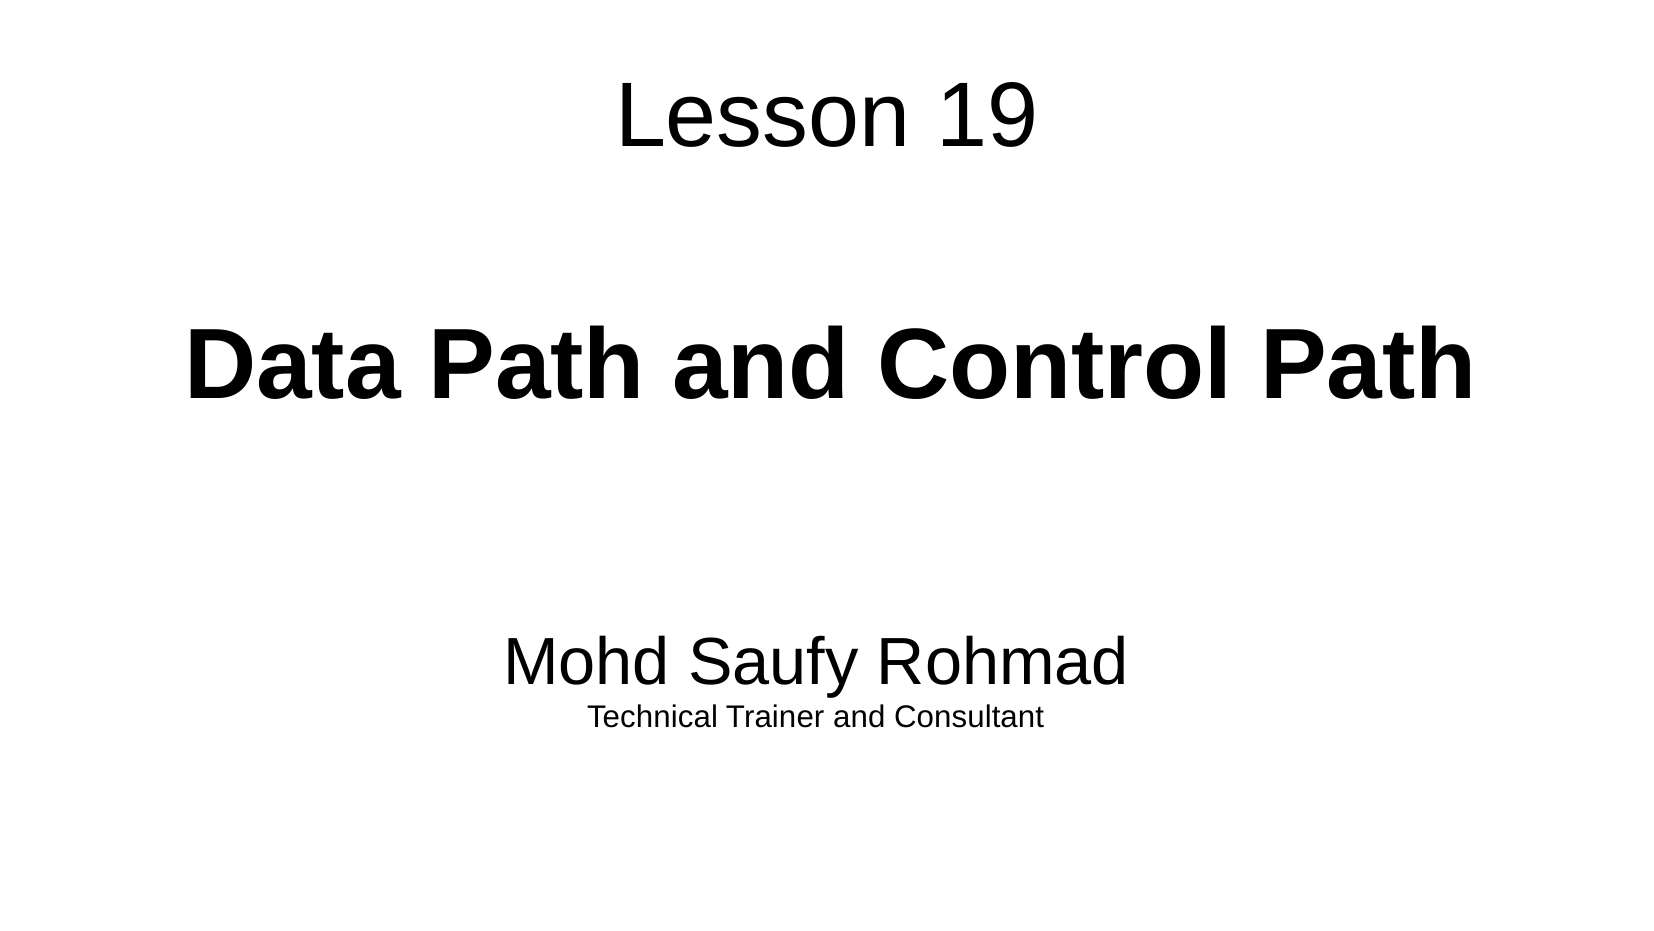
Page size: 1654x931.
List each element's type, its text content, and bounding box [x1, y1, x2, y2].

subtitle Data Path and Control Path [86, 285, 1576, 443]
text_box Mohd Saufy Rohmad Technical Trainer and Consultant [72, 615, 1561, 743]
title Lesson 19 [82, 37, 1571, 193]
